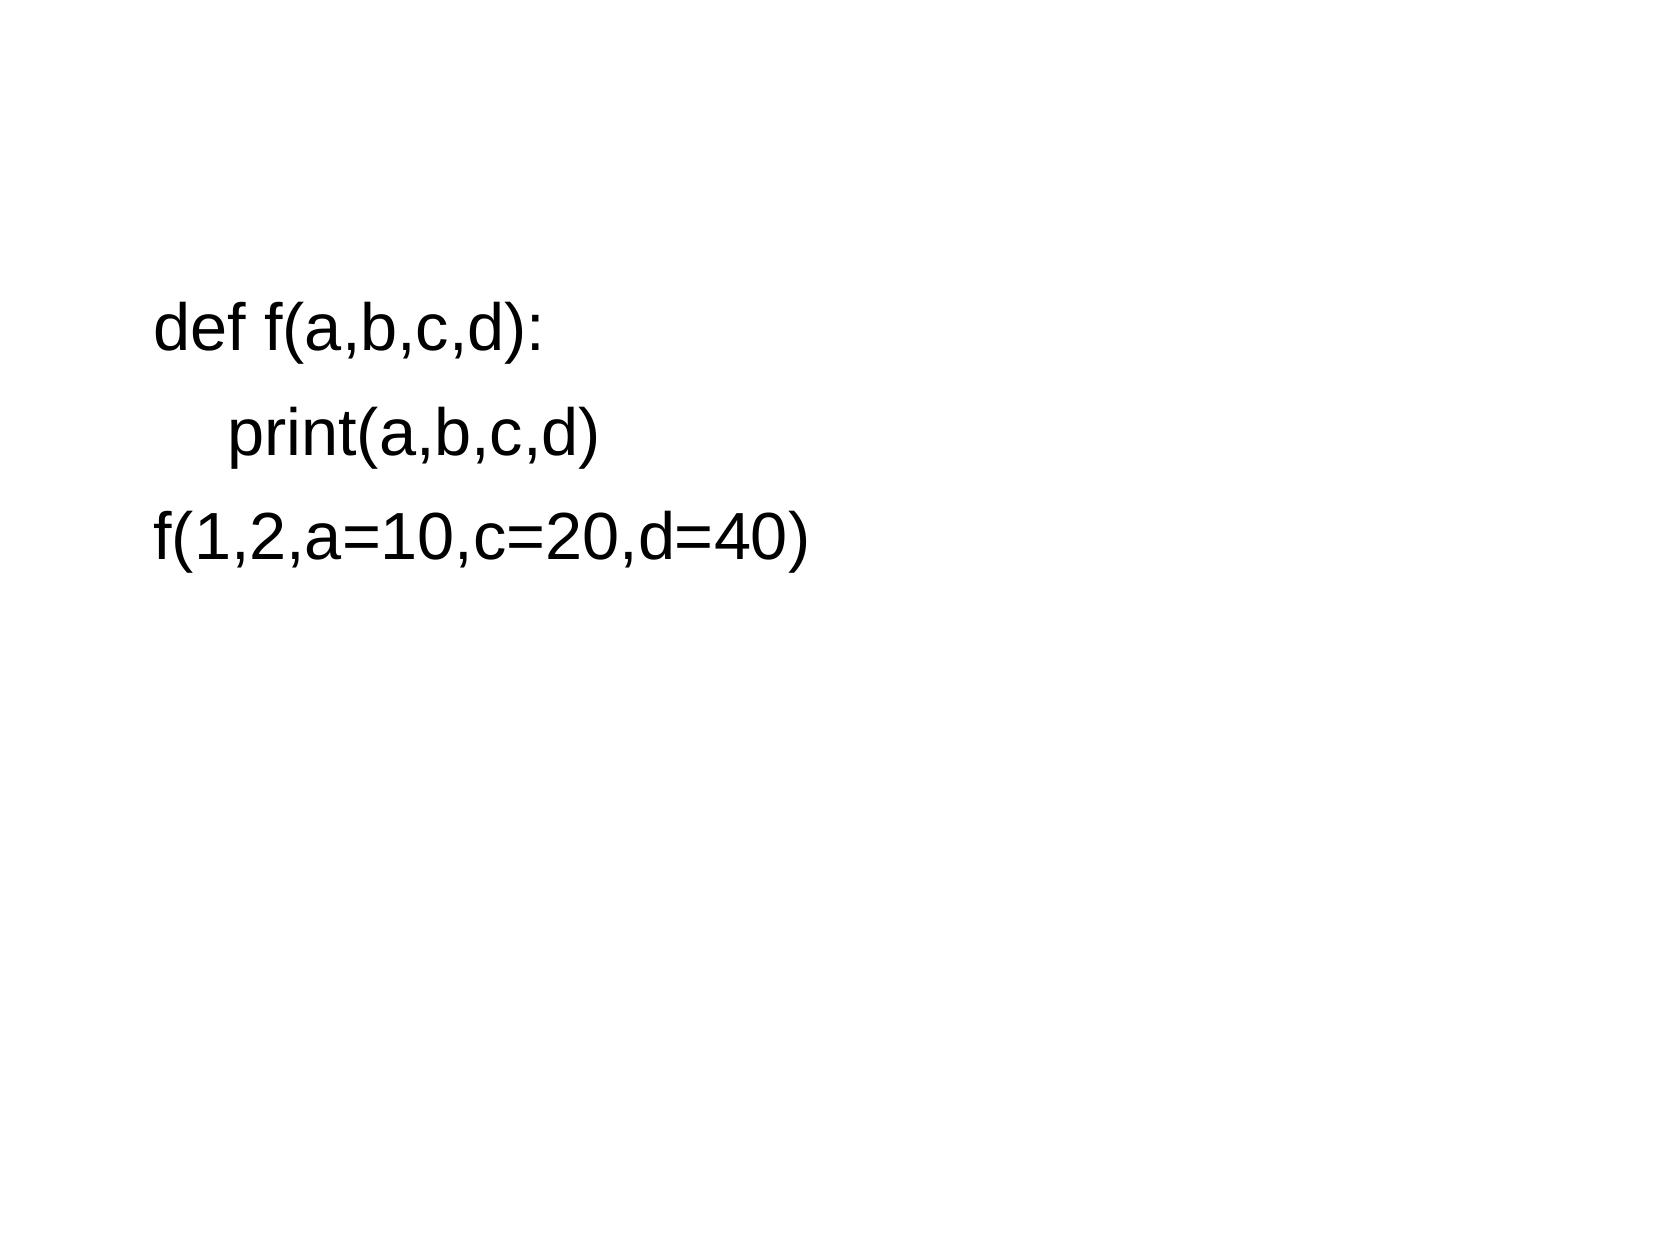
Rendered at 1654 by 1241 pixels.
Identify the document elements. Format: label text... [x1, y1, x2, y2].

list def f(a,b,c,d): print(a,b,c,d) f(1,2,a=10,c=20,d=40) [82, 290, 1571, 1010]
